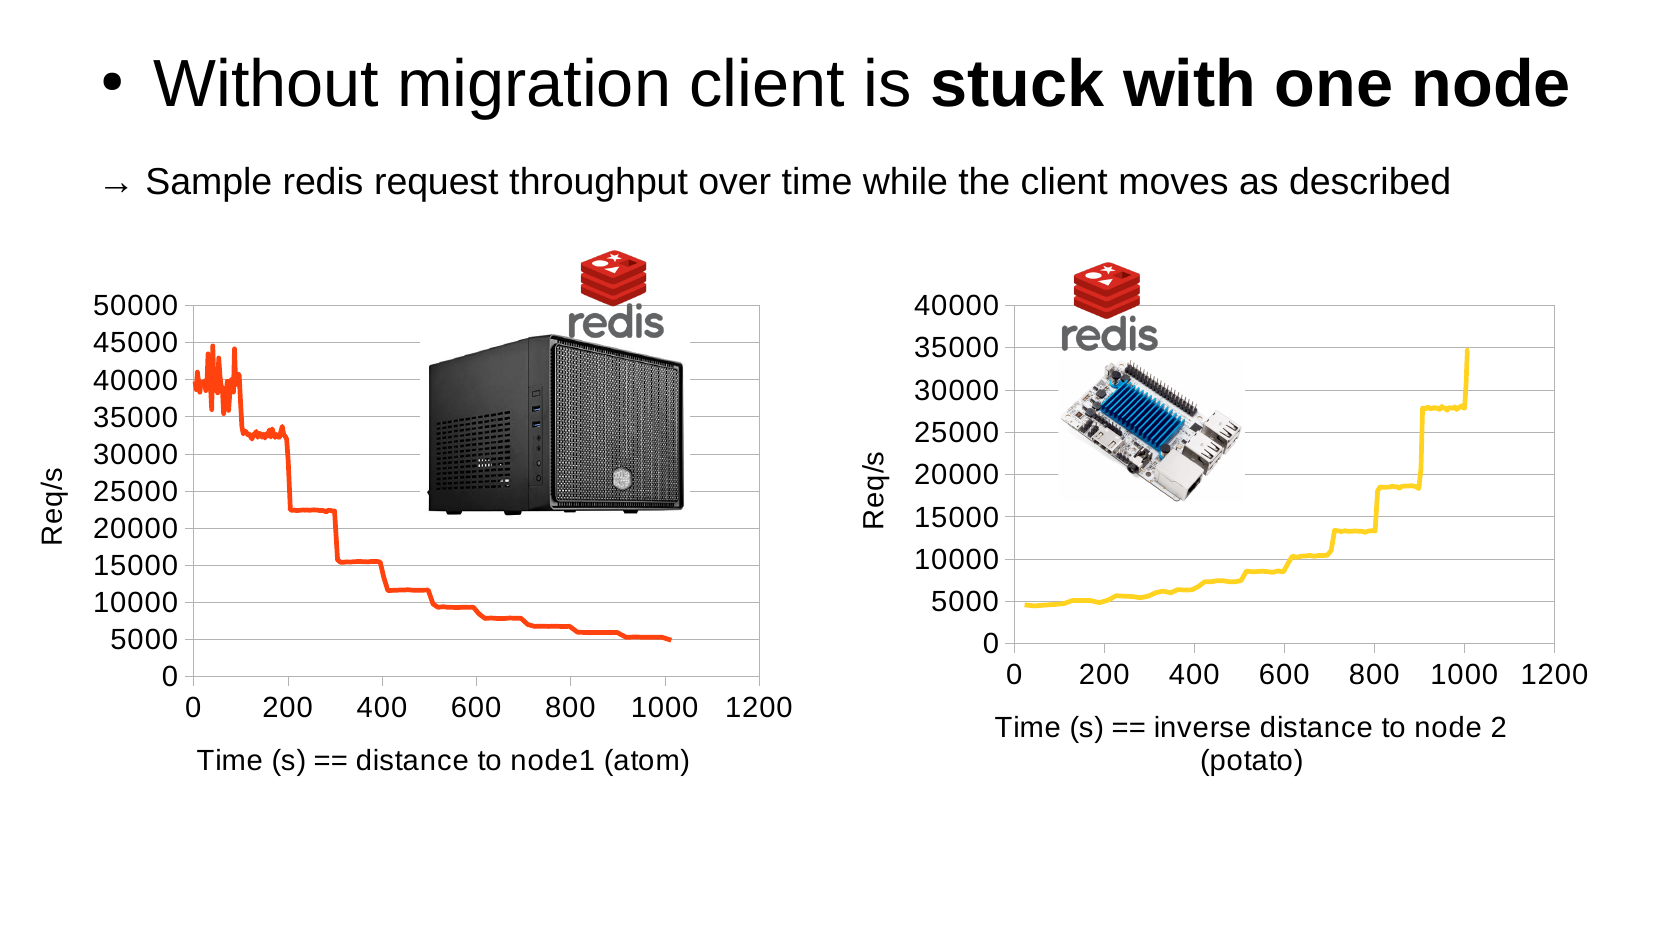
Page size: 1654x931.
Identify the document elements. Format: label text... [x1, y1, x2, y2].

picture [420, 242, 691, 526]
chart [0, 278, 811, 811]
picture [1048, 254, 1171, 358]
list Without migration client is stuck with one node [82, 45, 1636, 136]
text_box → Sample redis request throughput over time while the client moves as described [82, 152, 1467, 210]
picture [1058, 360, 1246, 502]
chart [821, 278, 1606, 811]
